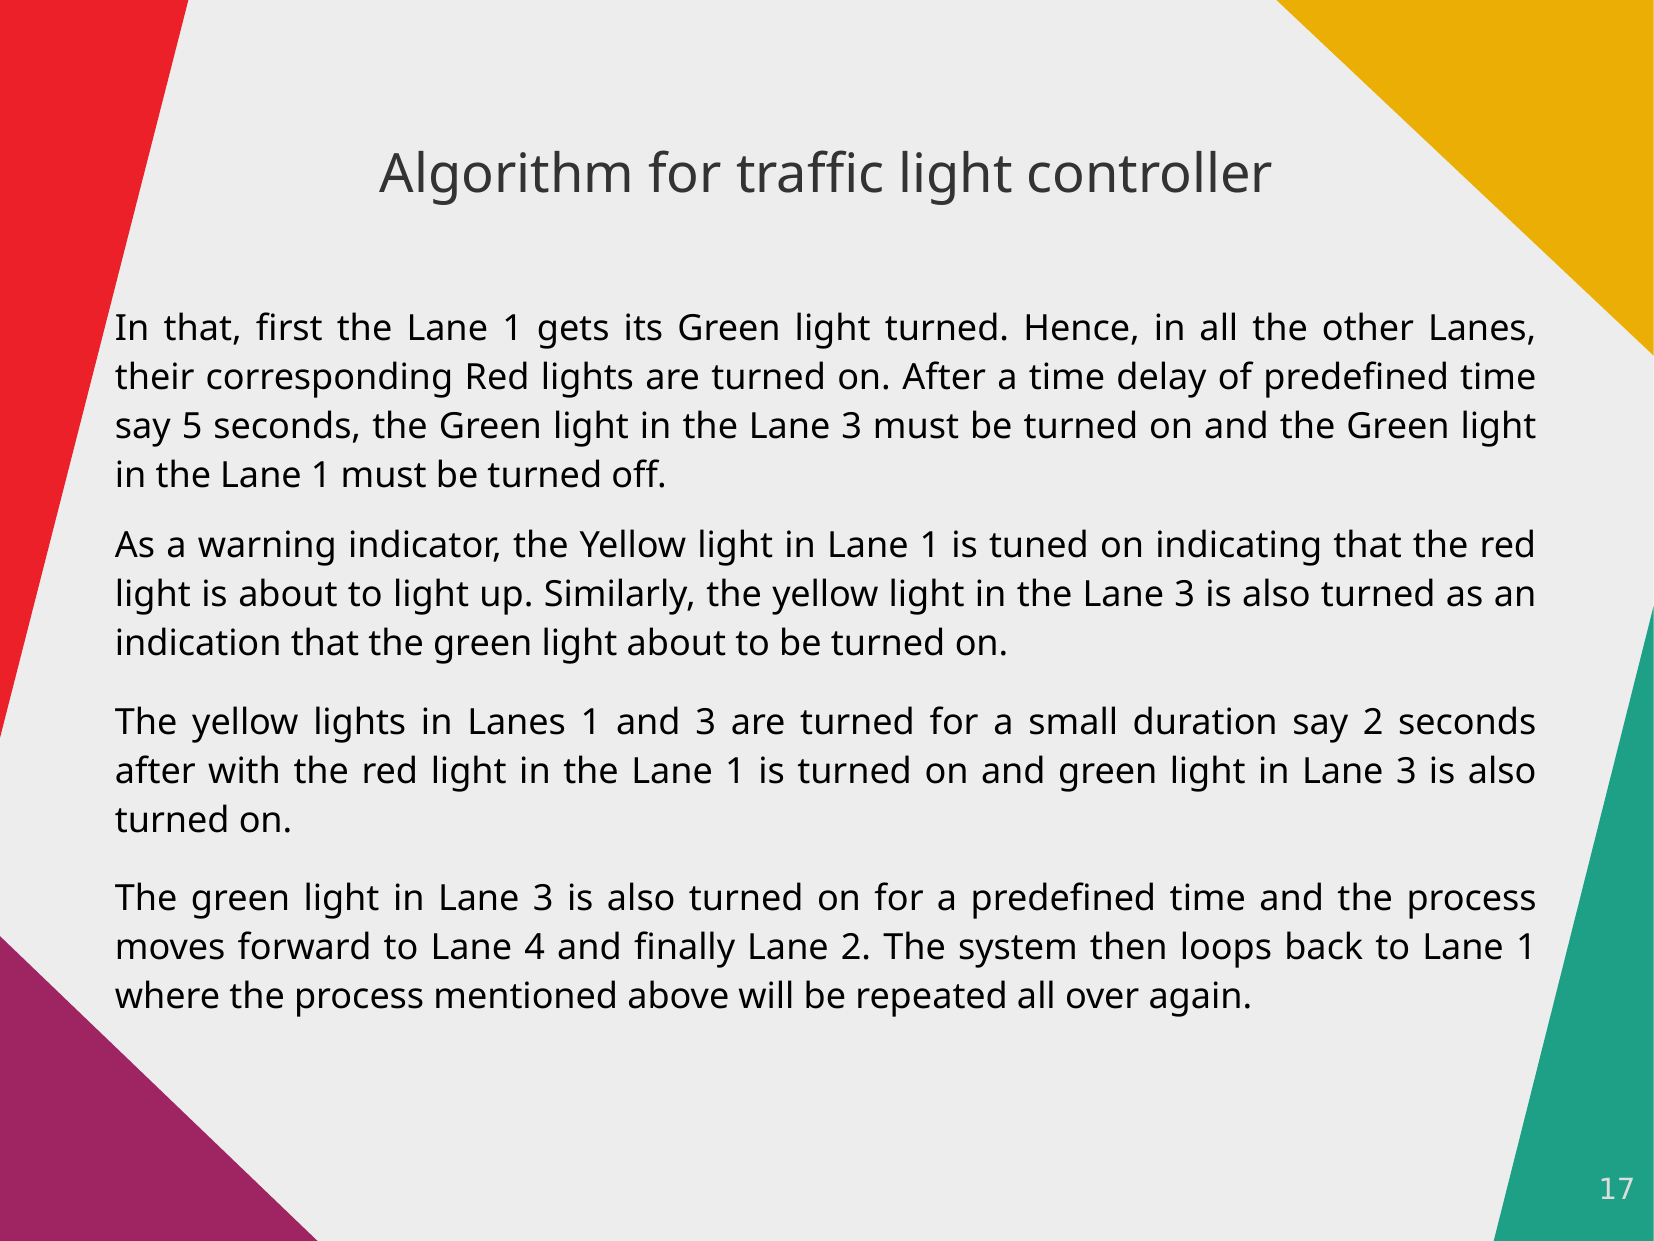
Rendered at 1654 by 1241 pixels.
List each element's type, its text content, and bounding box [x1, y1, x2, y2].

title Algorithm for traffic light controller [114, 73, 1539, 271]
list In that, first the Lane 1 gets its Green light turned. Hence, in all the other Lanes, their corresponding Red lights are turned on. After a time delay of predefined time say 5 seconds, the Green light in the Lane 3 must be turned on and the Green light in the Lane 1 must be turned off. As a warning indicator, the Yellow light in Lane 1 is tuned on indicating that the red light is about to light up. Similarly, the yellow light in the Lane 3 is also turned as an indication that the green light about to be turned on. The yellow lights in Lanes 1 and 3 are turned for a small duration say 2 seconds after with the red light in the Lane 1 is turned on and green light in Lane 3 is also turned on. The green light in Lane 3 is also turned on for a predefined time and the process moves forward to Lane 4 and finally Lane 2. The system then loops back to Lane 1 where the process mentioned above will be repeated all over again. [114, 302, 1539, 1033]
